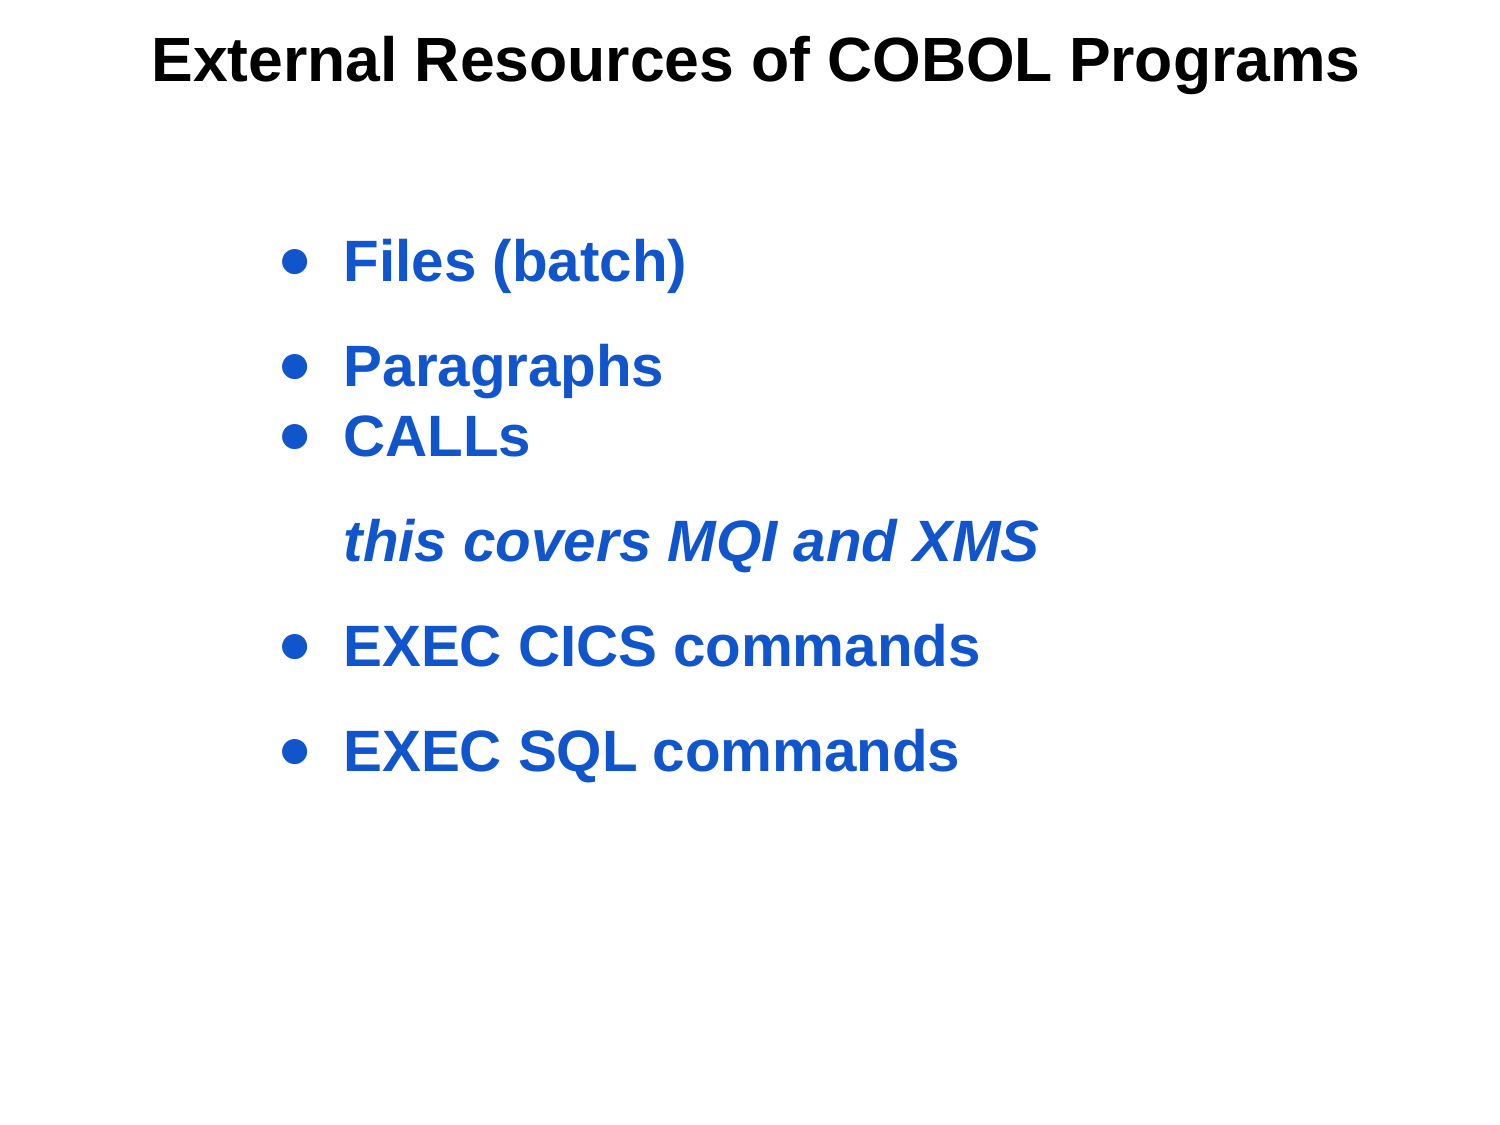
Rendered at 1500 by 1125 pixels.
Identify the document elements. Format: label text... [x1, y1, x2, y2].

text_box Files (batch) Paragraphs CALLs this covers MQI and XMS EXEC CICS commands EXEC SQL commands [253, 173, 1291, 984]
text_box External Resources of COBOL Programs [70, 3, 1444, 117]
